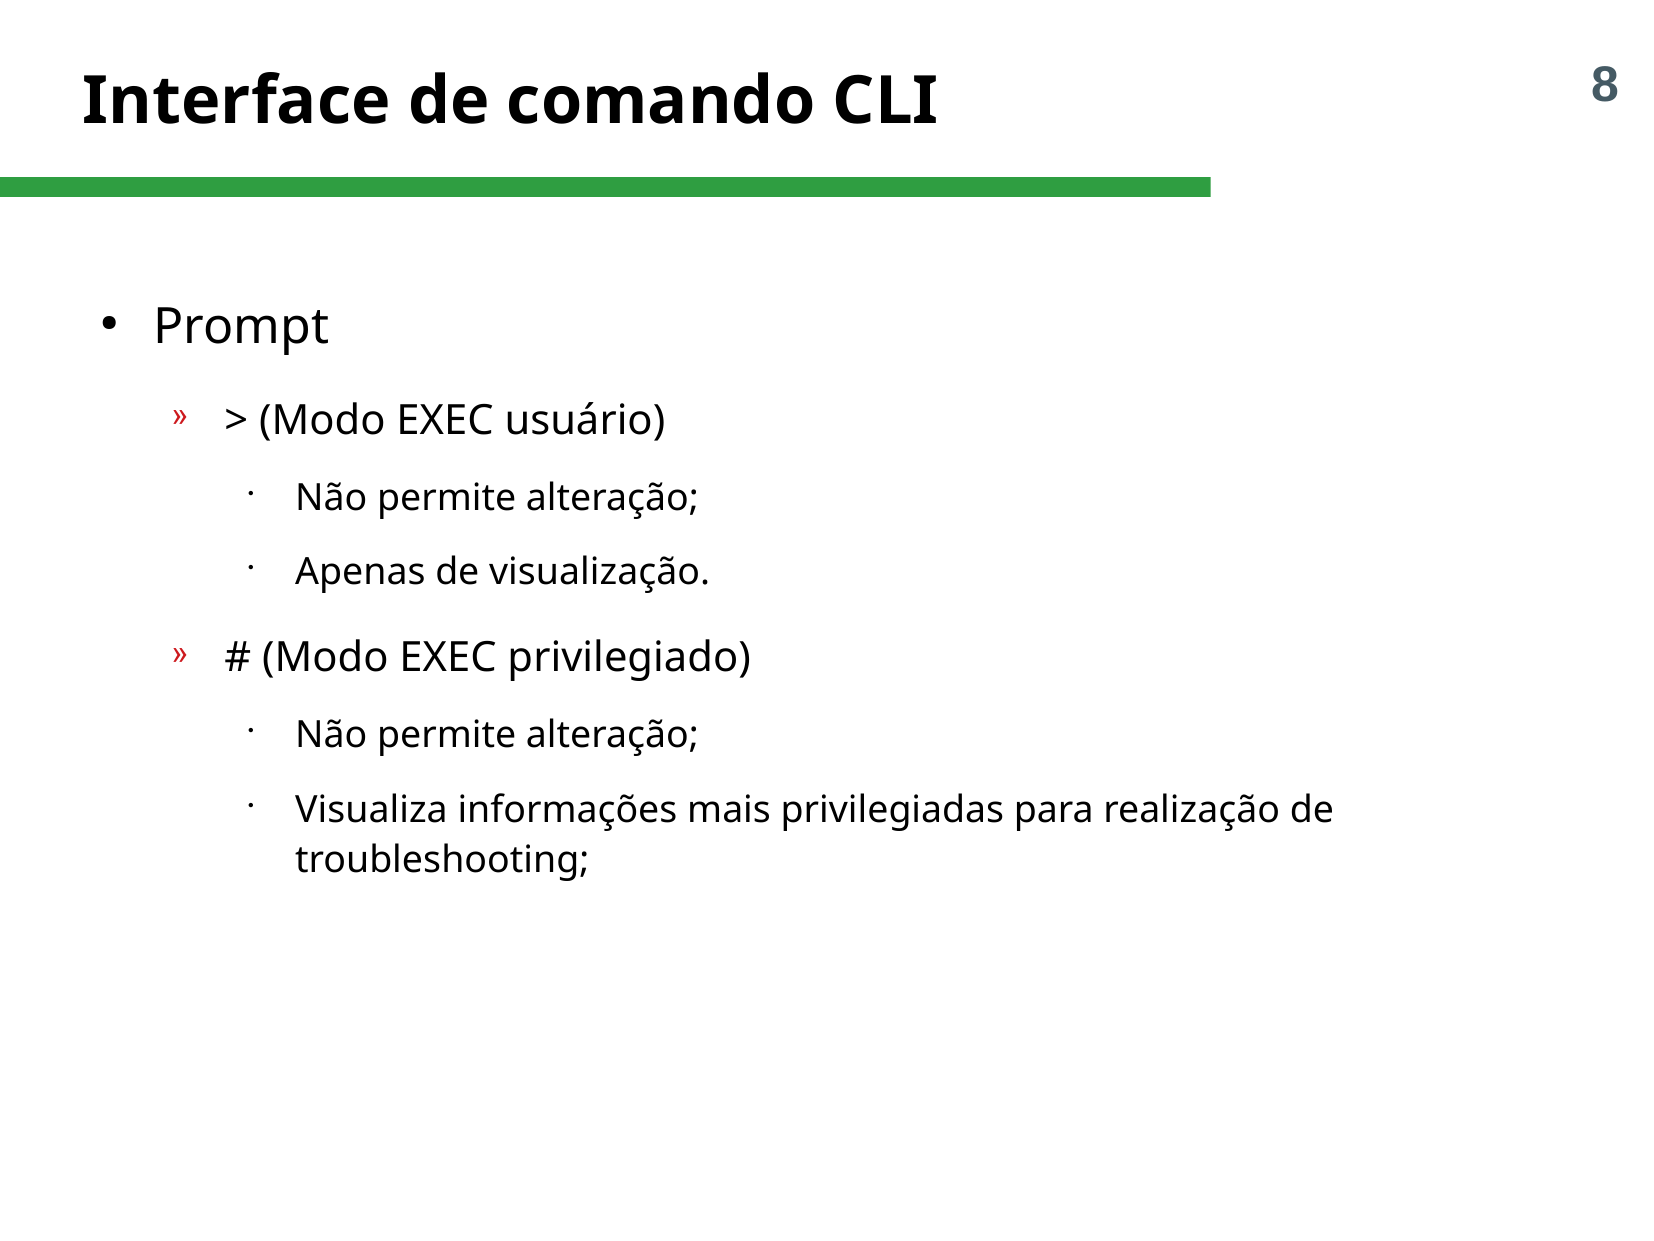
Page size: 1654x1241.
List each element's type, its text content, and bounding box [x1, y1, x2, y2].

title Interface de comando CLI [82, 0, 1152, 202]
list Prompt > (Modo EXEC usuário) Não permite alteração; Apenas de visualização. # (Modo EXEC privilegiado) Não permite alteração; Visualiza informações mais privilegiadas para realização de troubleshooting; [82, 290, 1571, 1211]
